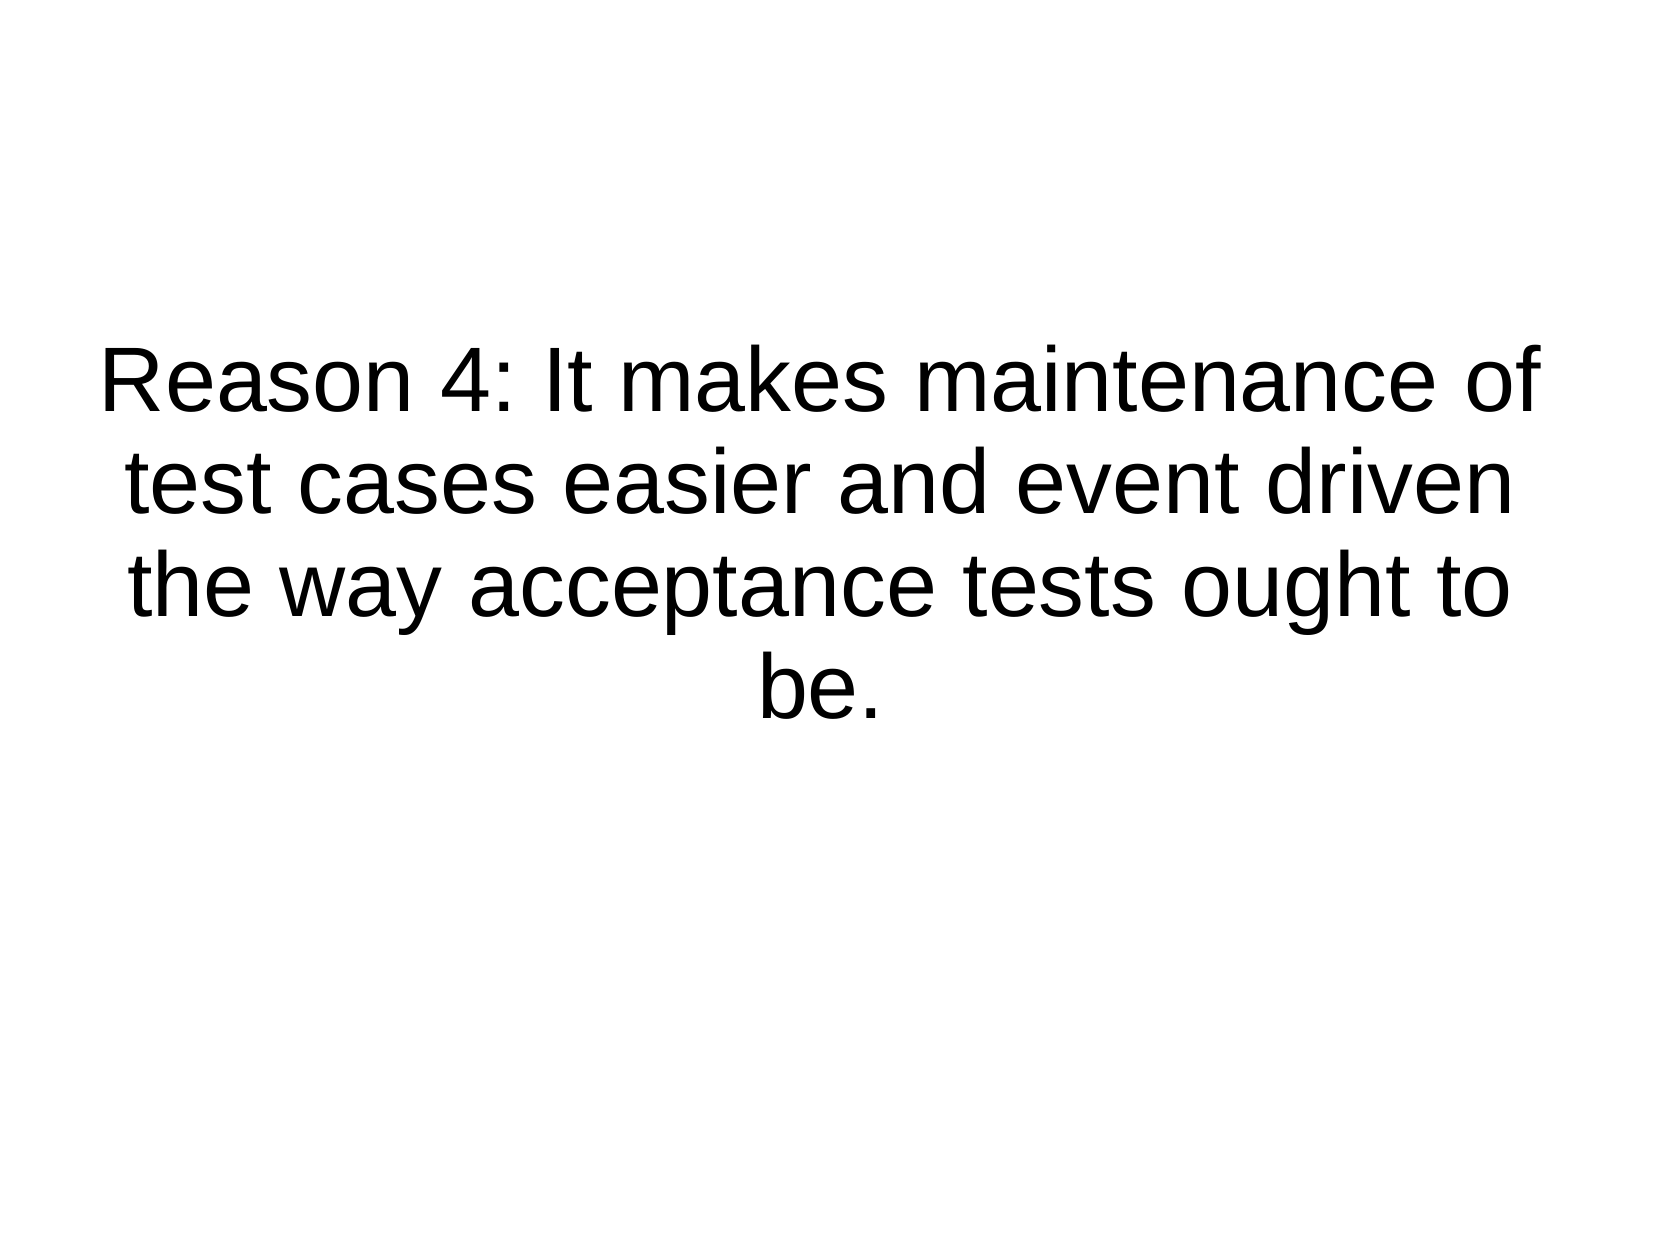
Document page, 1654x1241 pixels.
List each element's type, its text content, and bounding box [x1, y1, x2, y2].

title Reason 4: It makes maintenance of test cases easier and event driven the way acceptance tests ought to be. [76, 328, 1565, 739]
